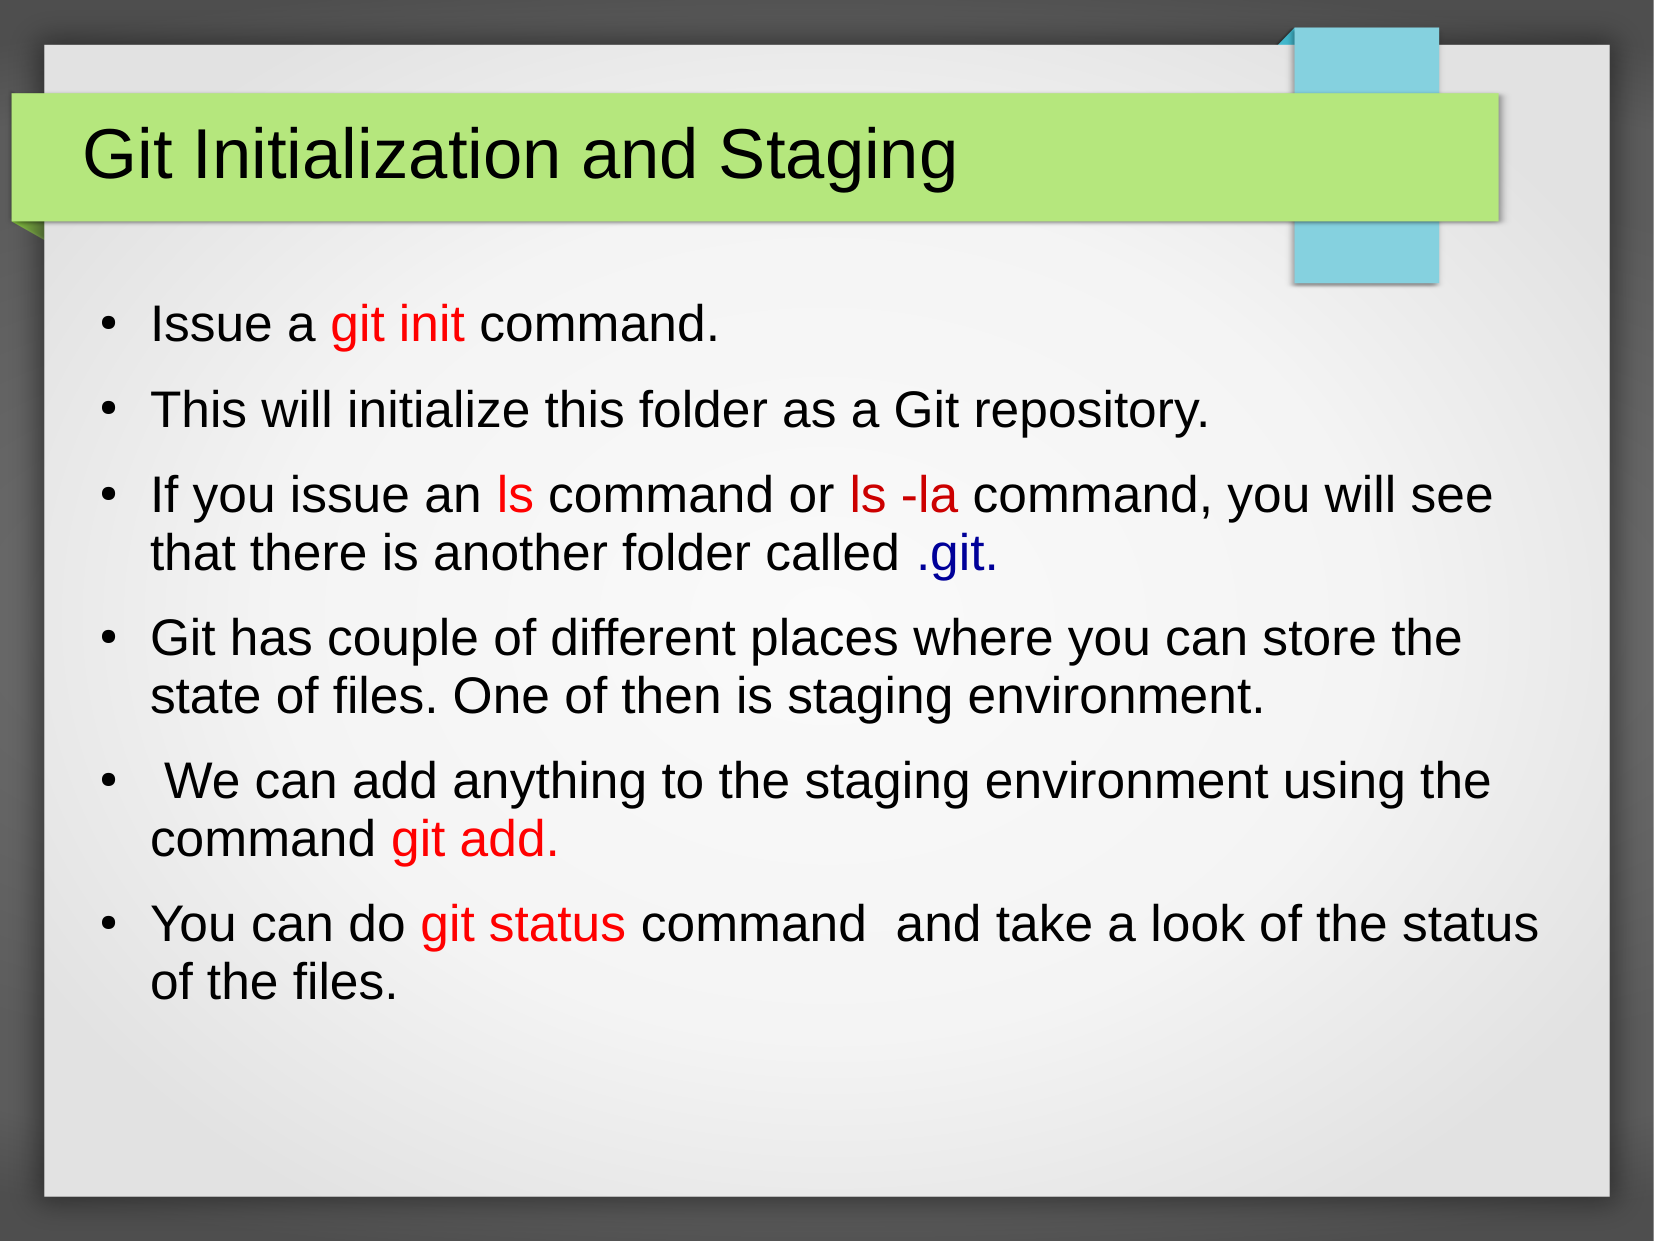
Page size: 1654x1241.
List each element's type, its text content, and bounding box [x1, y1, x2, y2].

list Issue a git init command. This will initialize this folder as a Git repository. If you issue an ls command or ls -la command, you will see that there is another folder called .git. Git has couple of different places where you can store the state of files. One of then is staging environment. We can add anything to the staging environment using the command git add. You can do git status command and take a look of the status of the files. [82, 295, 1571, 1015]
picture [0, 0, 1654, 1241]
title Git Initialization and Staging [82, 94, 1264, 213]
